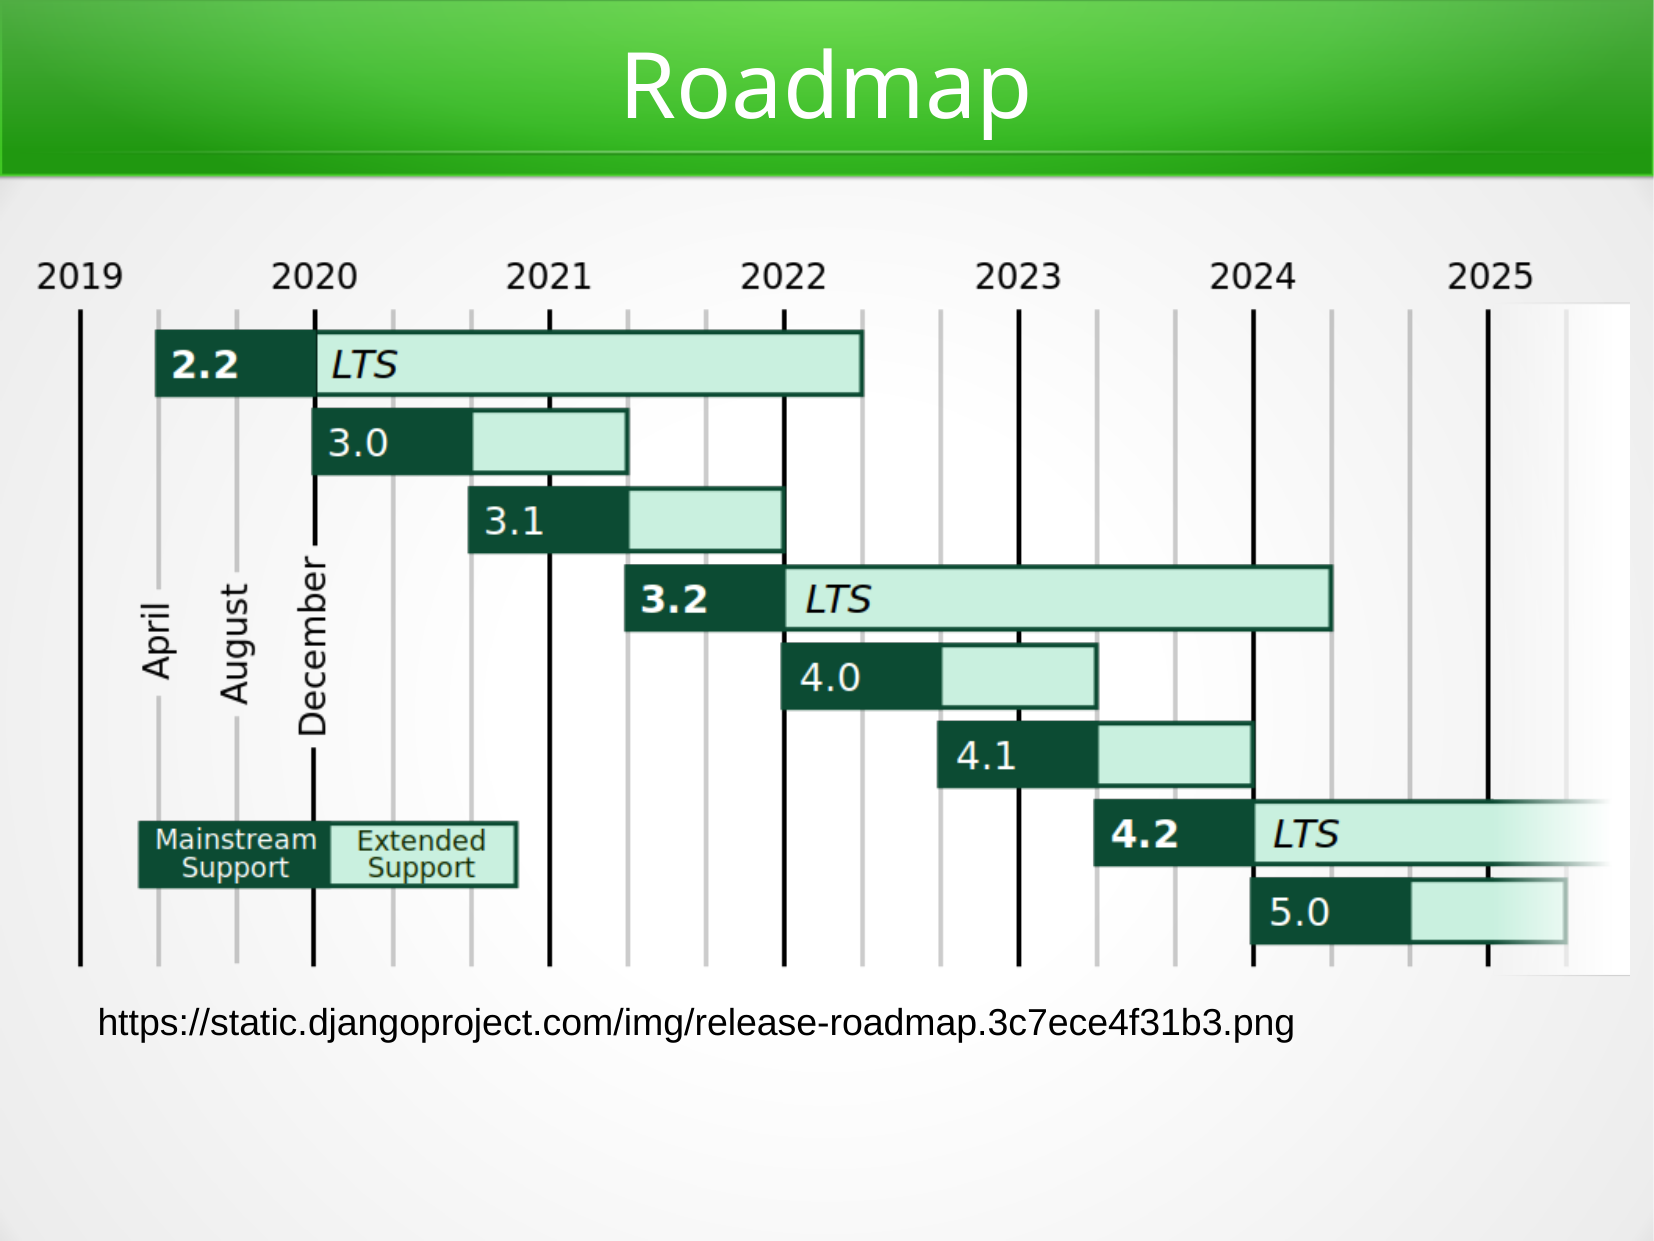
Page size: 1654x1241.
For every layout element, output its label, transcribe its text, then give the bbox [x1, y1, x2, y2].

title Roadmap [82, 11, 1571, 154]
text_box https://static.djangoproject.com/img/release-roadmap.3c7ece4f31b3.png [82, 994, 1311, 1052]
picture [0, 0, 1654, 1241]
